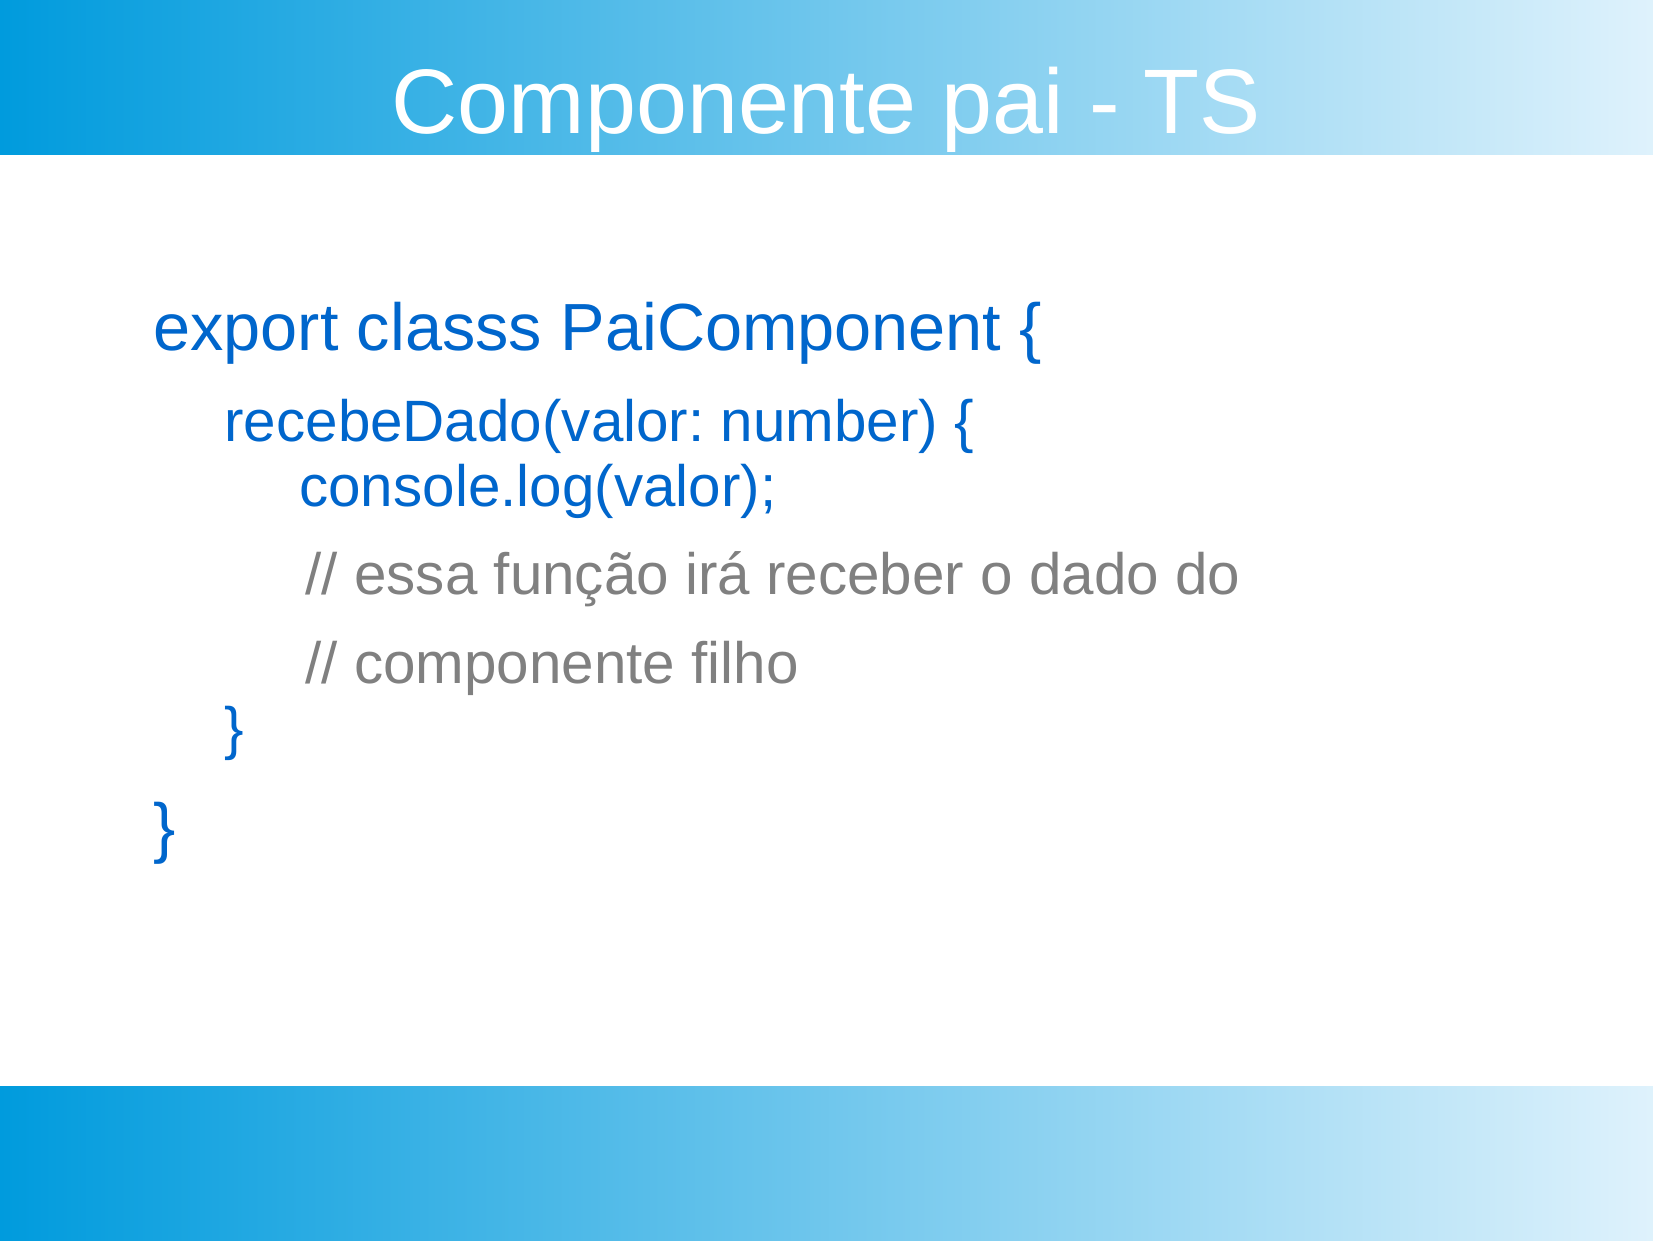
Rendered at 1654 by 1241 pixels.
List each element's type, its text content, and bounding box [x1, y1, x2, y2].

title Componente pai - TS [82, 49, 1571, 155]
list export classs PaiComponent { recebeDado(valor: number) { console.log(valor); // essa função irá receber o dado do // componente filho } } [82, 290, 1571, 1010]
